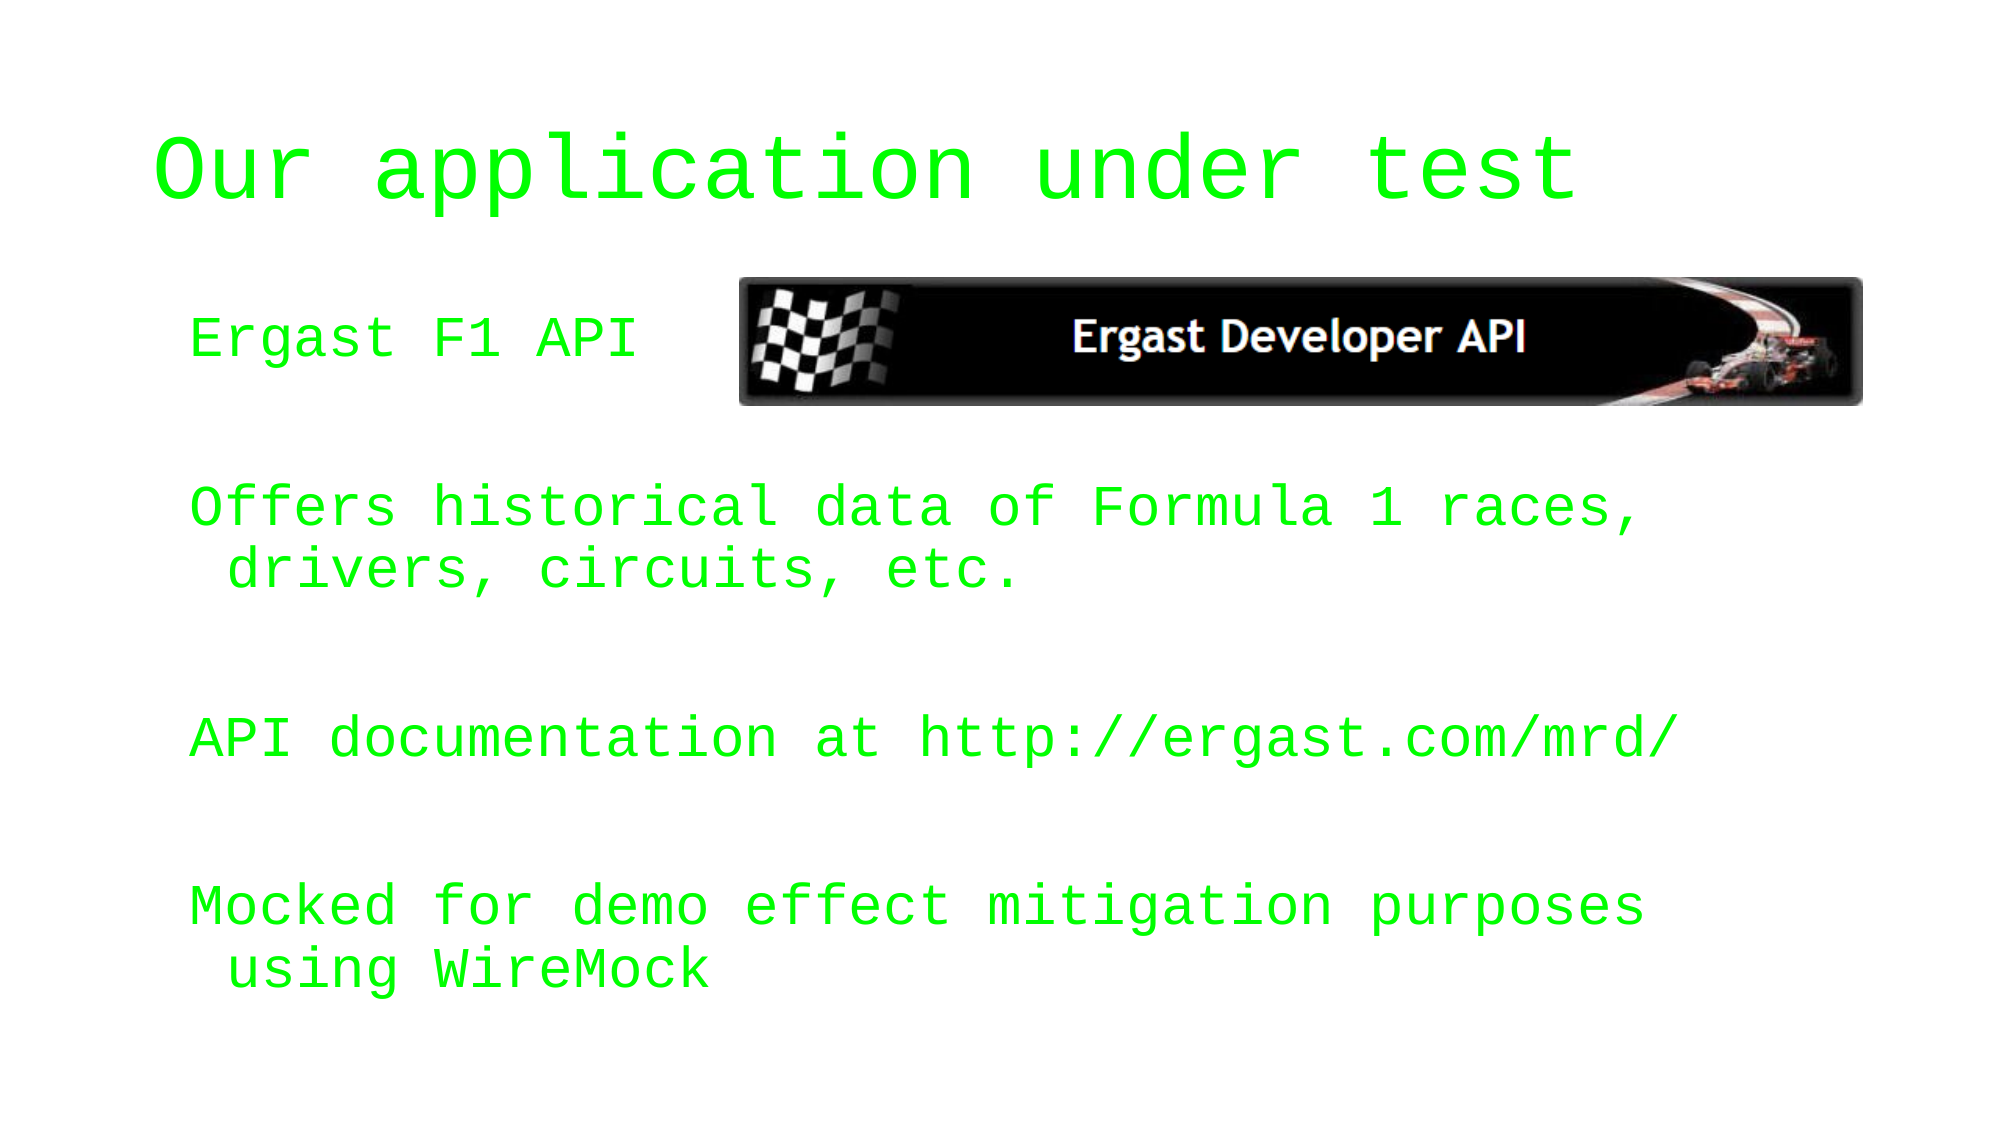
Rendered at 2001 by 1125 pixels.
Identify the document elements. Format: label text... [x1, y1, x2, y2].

title Our application under test [137, 59, 1863, 278]
picture [739, 277, 1863, 406]
list Ergast F1 API Offers historical data of Formula 1 races, drivers, circuits, etc. API documentation at http://ergast.com/mrd/ Mocked for demo effect mitigation purposes using WireMock [137, 299, 1863, 1014]
